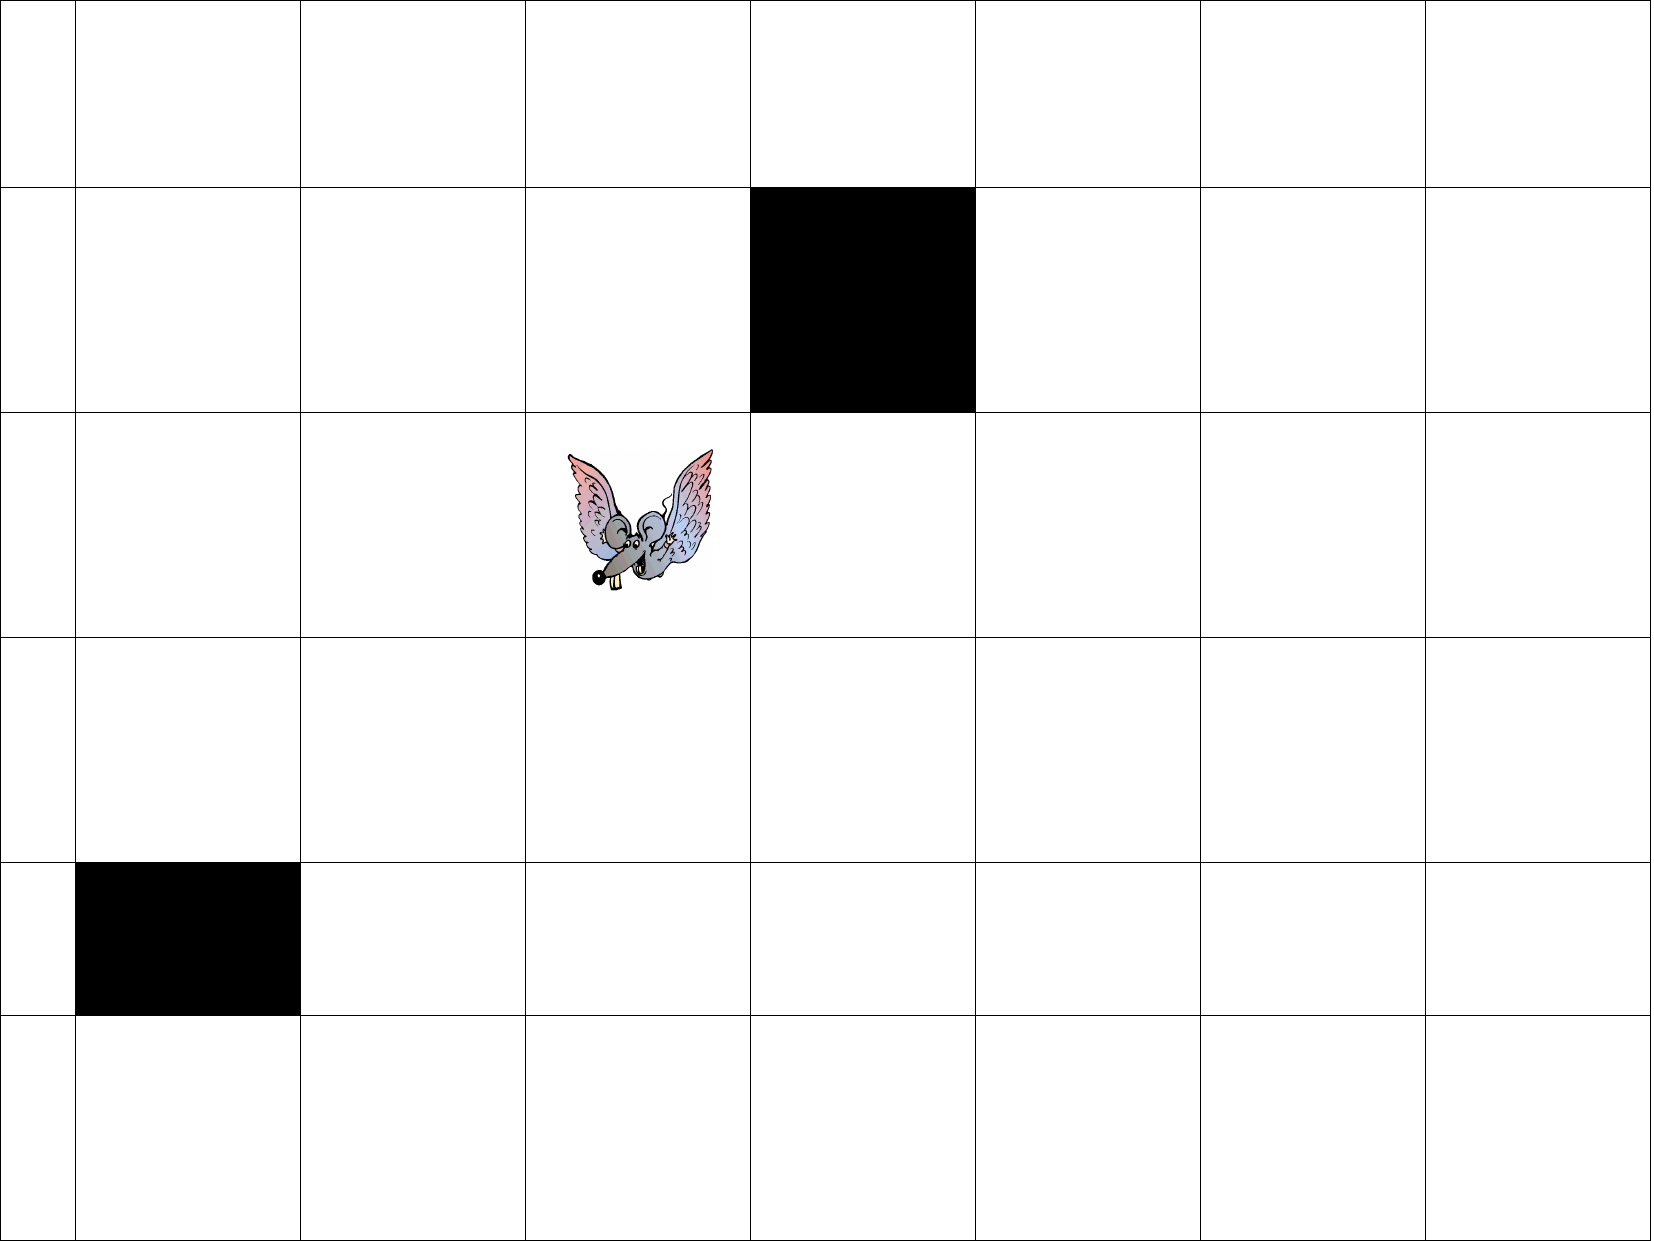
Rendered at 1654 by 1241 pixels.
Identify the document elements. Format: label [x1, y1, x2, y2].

text_box [0, 0, 1651, 1241]
picture [567, 449, 713, 601]
